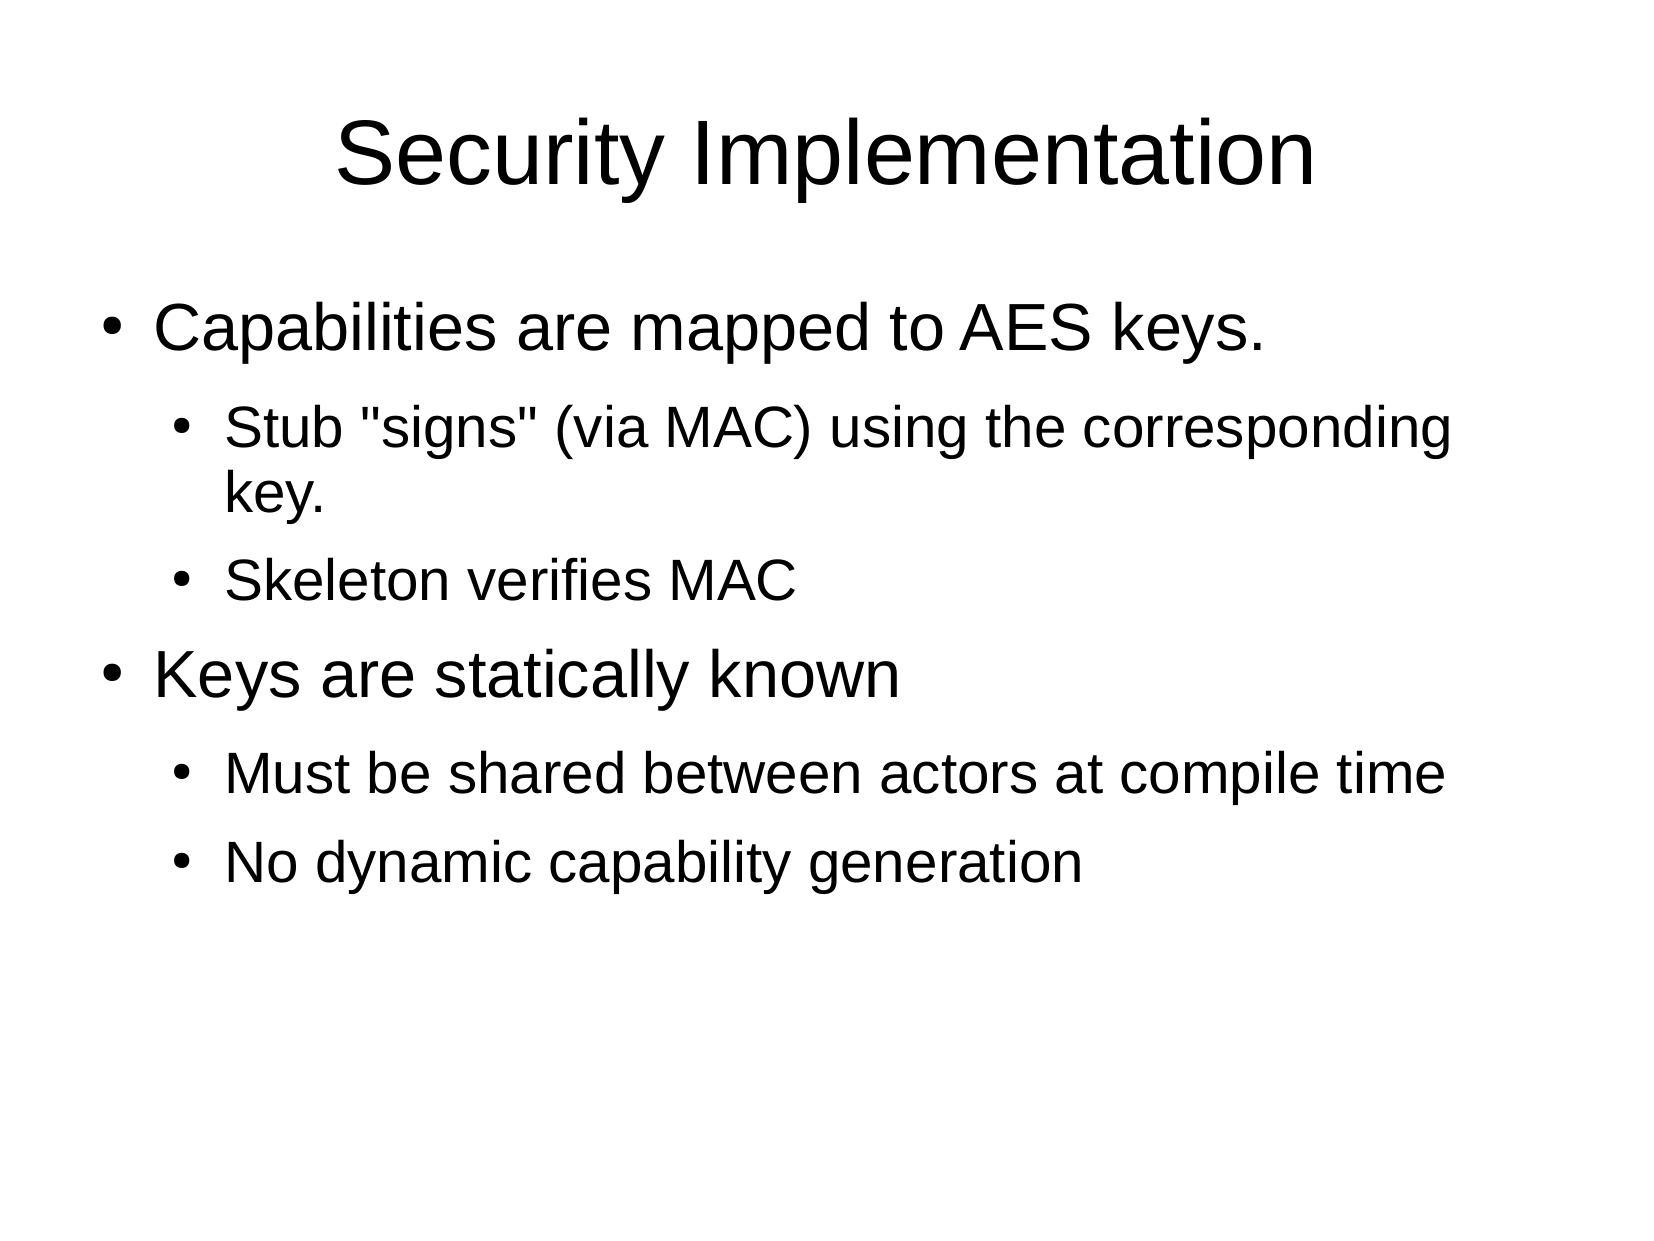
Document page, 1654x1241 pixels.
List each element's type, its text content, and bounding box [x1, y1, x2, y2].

title Security Implementation [82, 56, 1571, 250]
list Capabilities are mapped to AES keys. Stub "signs" (via MAC) using the corresponding key. Skeleton verifies MAC Keys are statically known Must be shared between actors at compile time No dynamic capability generation [82, 290, 1571, 1094]
